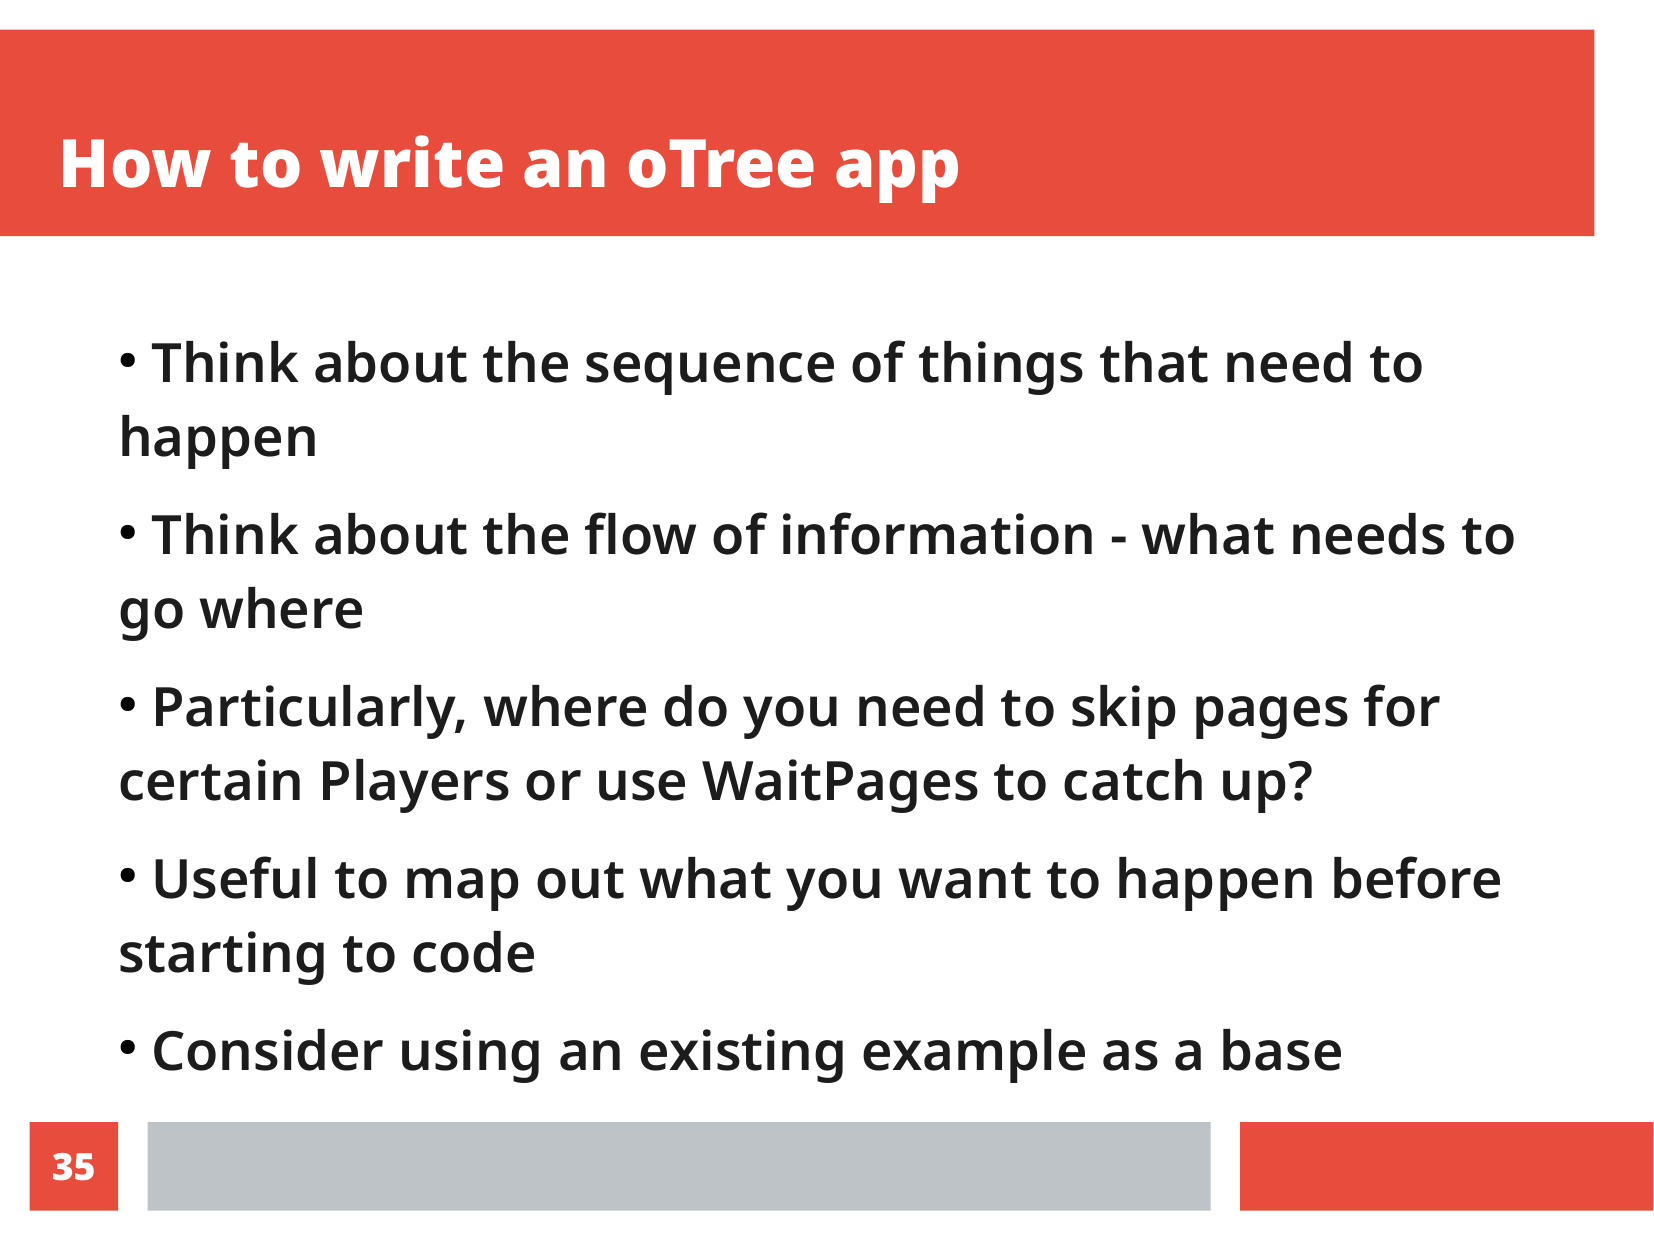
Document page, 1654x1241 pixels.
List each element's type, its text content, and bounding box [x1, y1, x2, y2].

title How to write an oTree app [59, 59, 1595, 207]
list Think about the sequence of things that need to happen Think about the flow of information - what needs to go where Particularly, where do you need to skip pages for certain Players or use WaitPages to catch up? Useful to map out what you want to happen before starting to code Consider using an existing example as a base [59, 324, 1565, 1093]
